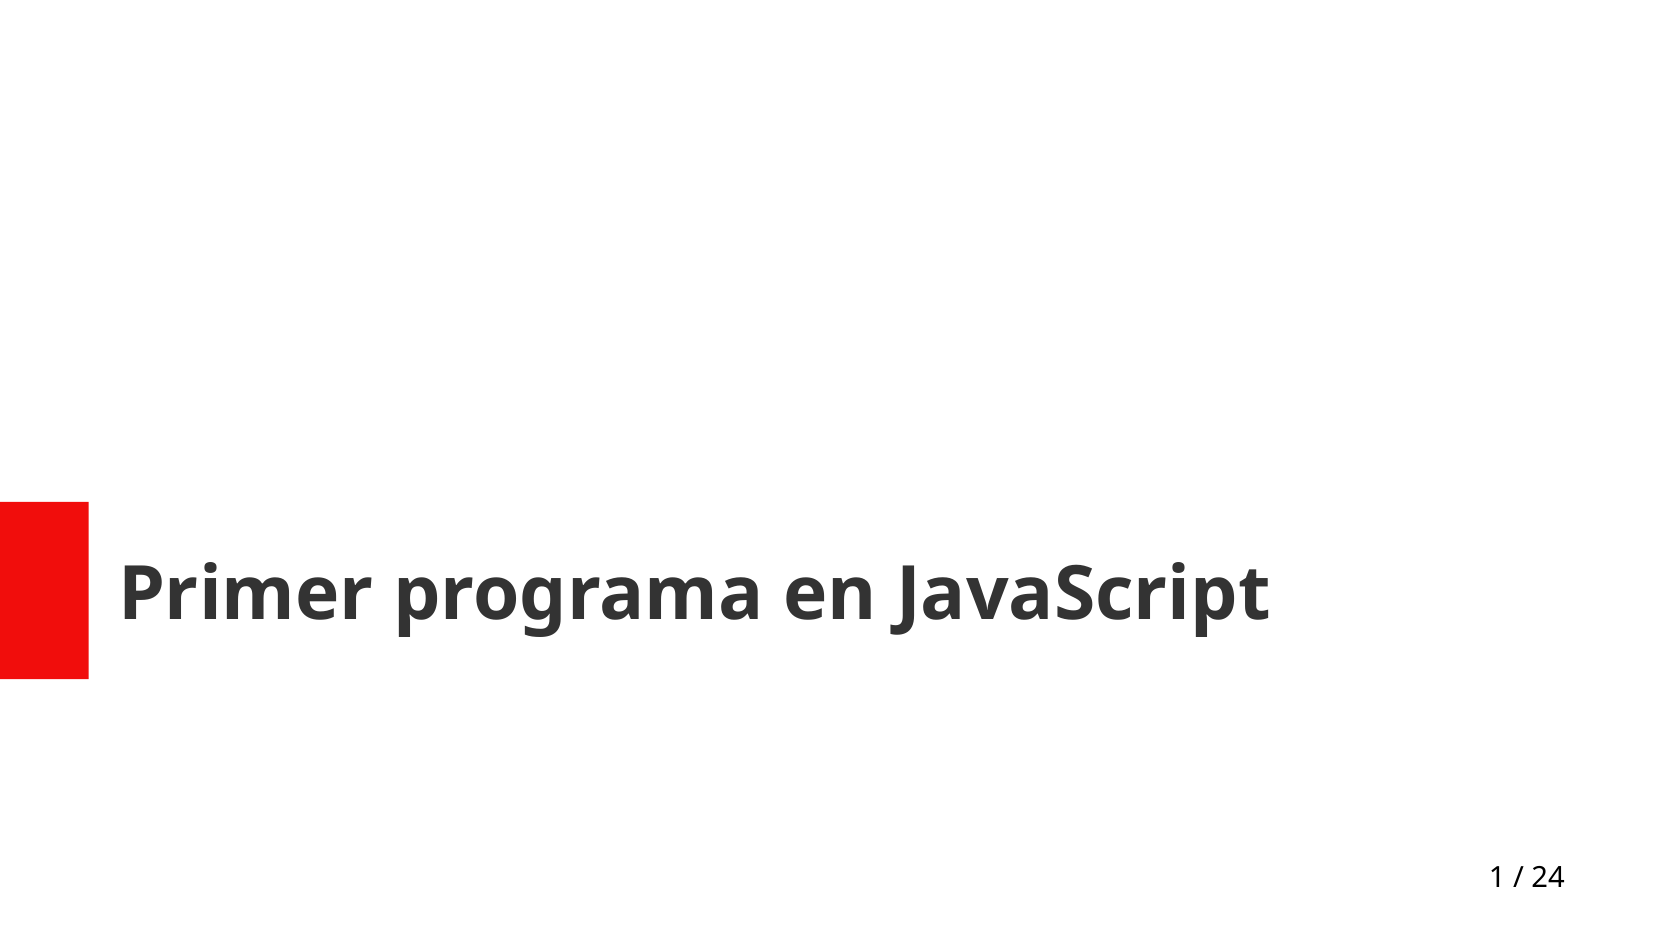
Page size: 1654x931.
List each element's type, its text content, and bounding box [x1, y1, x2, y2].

title Primer programa en JavaScript [118, 501, 1536, 680]
